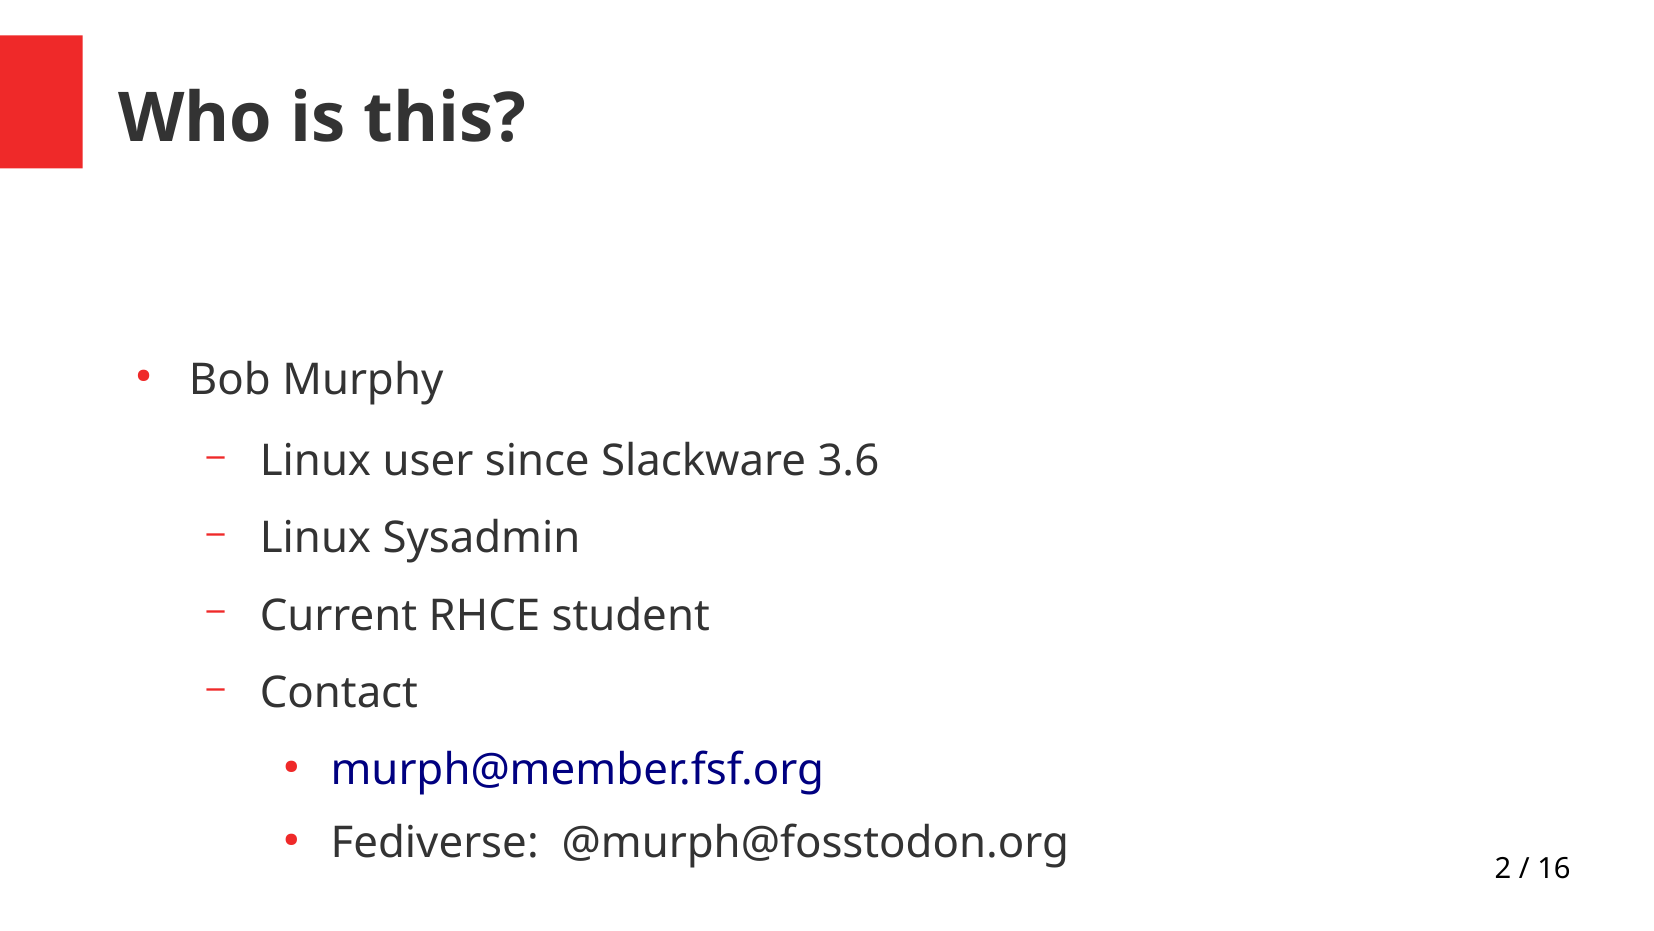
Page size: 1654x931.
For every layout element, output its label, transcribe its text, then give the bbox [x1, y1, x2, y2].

list Bob Murphy Linux user since Slackware 3.6 Linux Sysadmin Current RHCE student Contact murph@member.fsf.org Fediverse: @murph@fosstodon.org [118, 265, 1536, 806]
title Who is this? [118, 37, 1571, 193]
